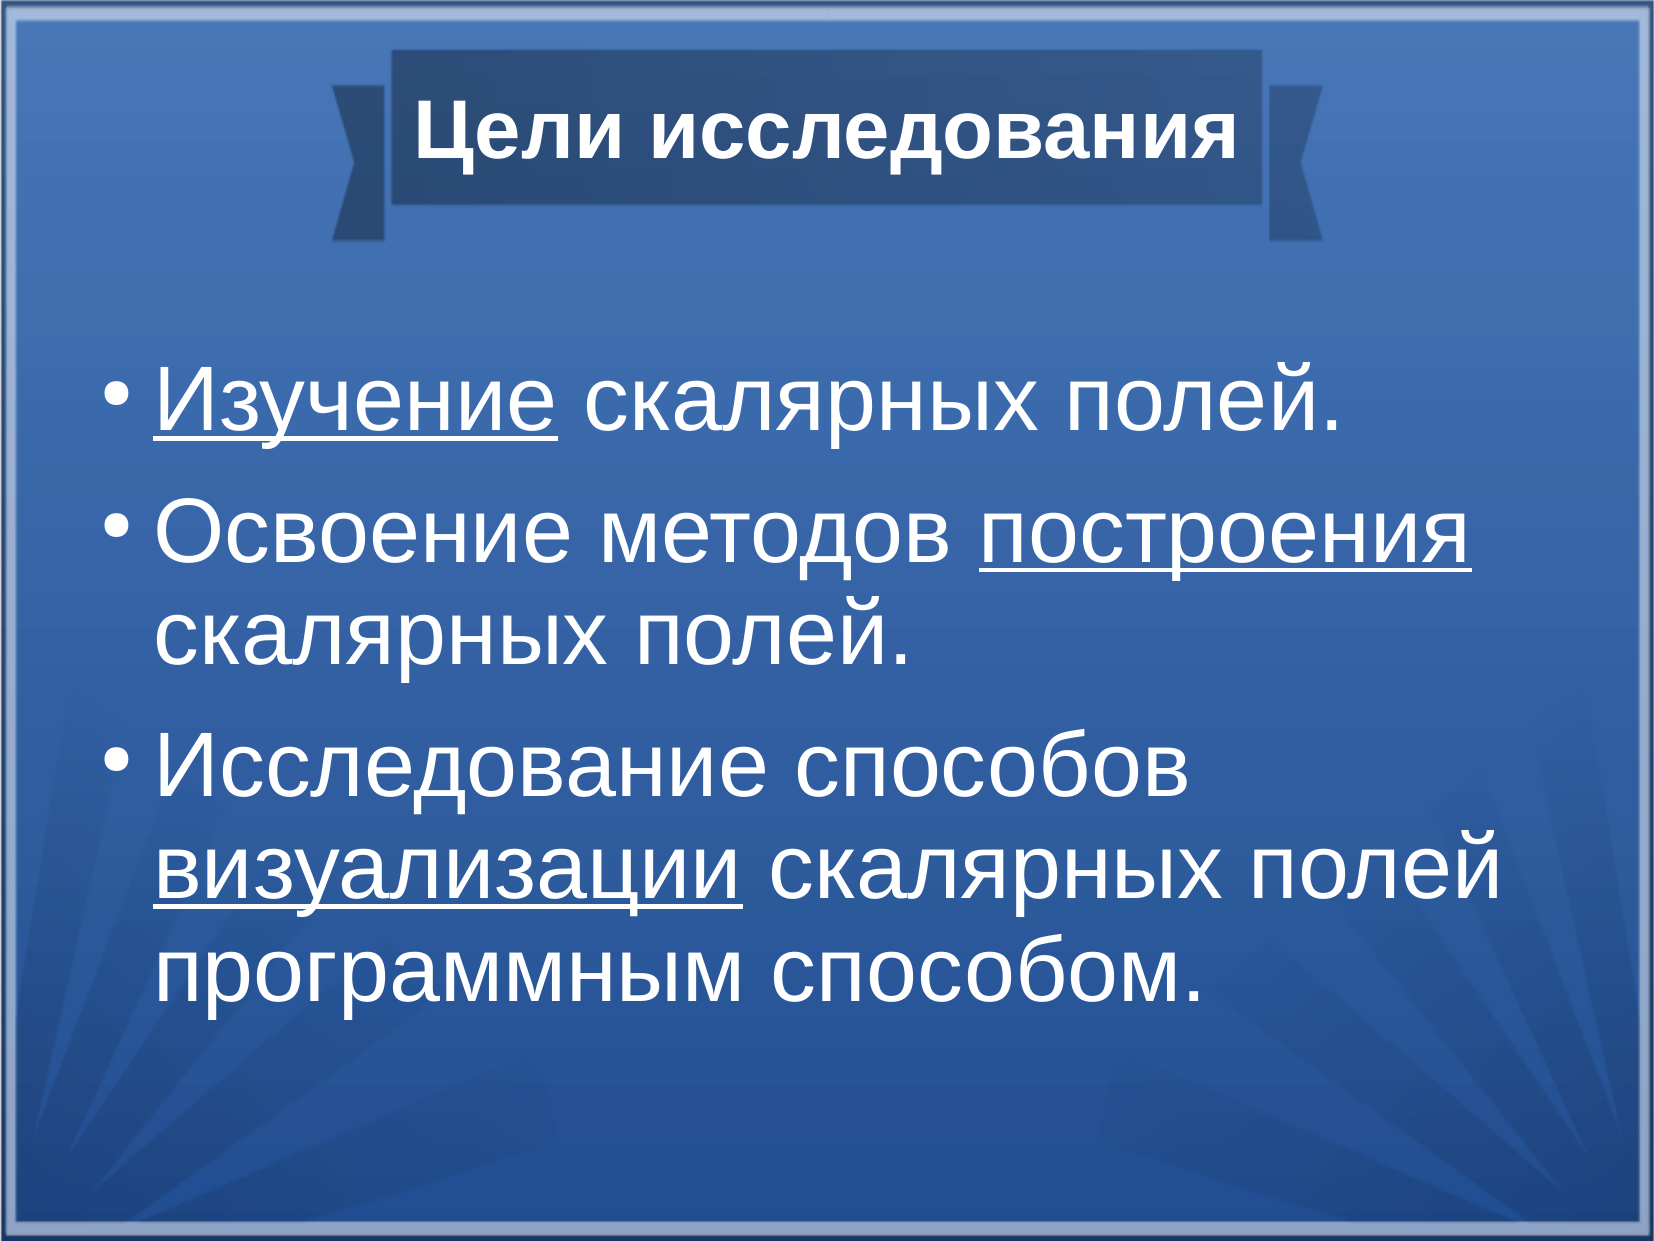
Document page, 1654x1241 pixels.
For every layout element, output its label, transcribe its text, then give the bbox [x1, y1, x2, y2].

list Изучение скалярных полей. Освоение методов построения скалярных полей. Исследование способов визуализации скалярных полей программным способом. [82, 342, 1571, 1210]
title Цели исследования [389, 49, 1264, 205]
picture [0, 0, 1654, 1241]
